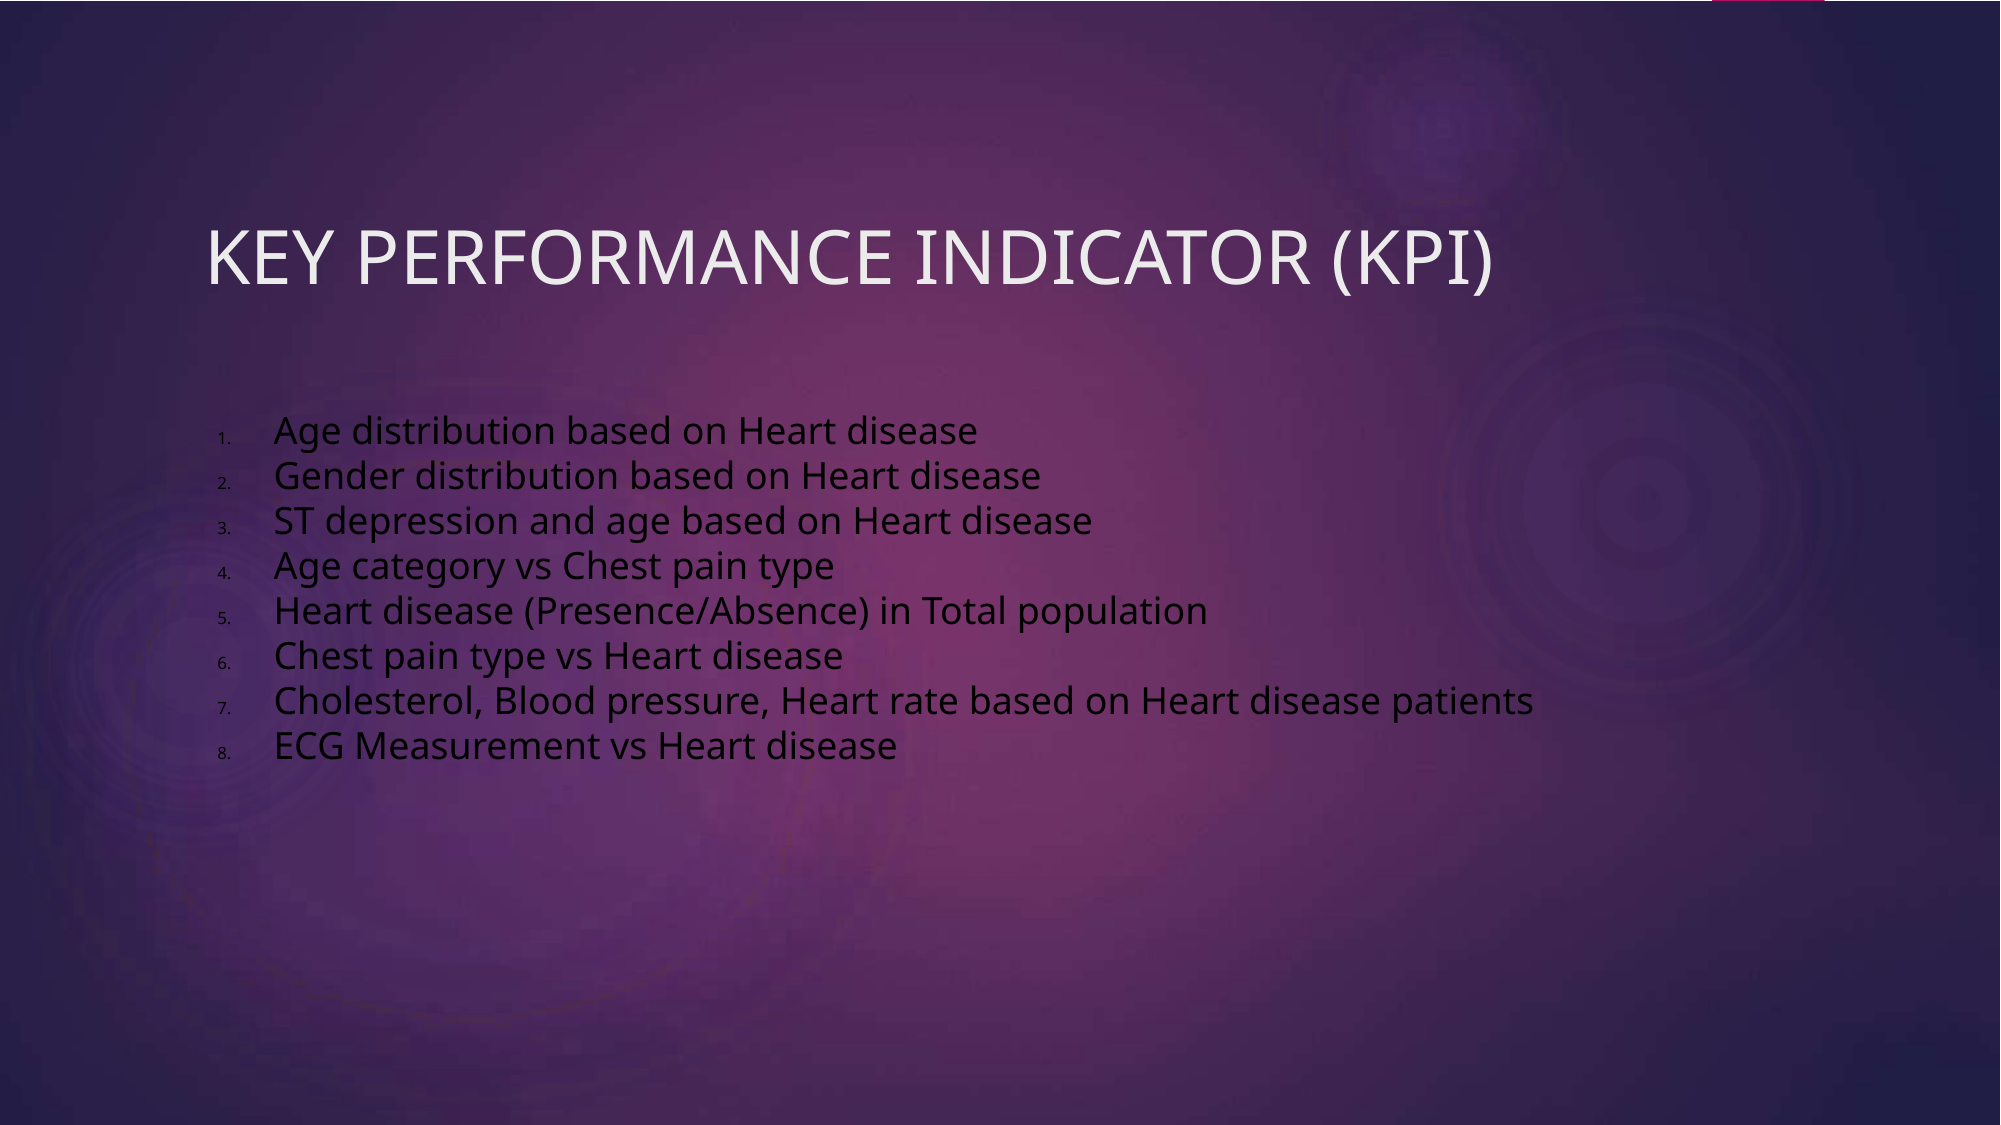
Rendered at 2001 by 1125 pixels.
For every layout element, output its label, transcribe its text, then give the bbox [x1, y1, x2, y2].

picture [0, 0, 2000, 1125]
title KEY PERFORMANCE INDICATOR (KPI) [202, 207, 1523, 398]
text_box Age distribution based on Heart disease Gender distribution based on Heart disease ST depression and age based on Heart disease Age category vs Chest pain type Heart disease (Presence/Absence) in Total population Chest pain type vs Heart disease Cholesterol, Blood pressure, Heart rate based on Heart disease patients ECG Measurement vs Heart disease [202, 399, 1763, 775]
